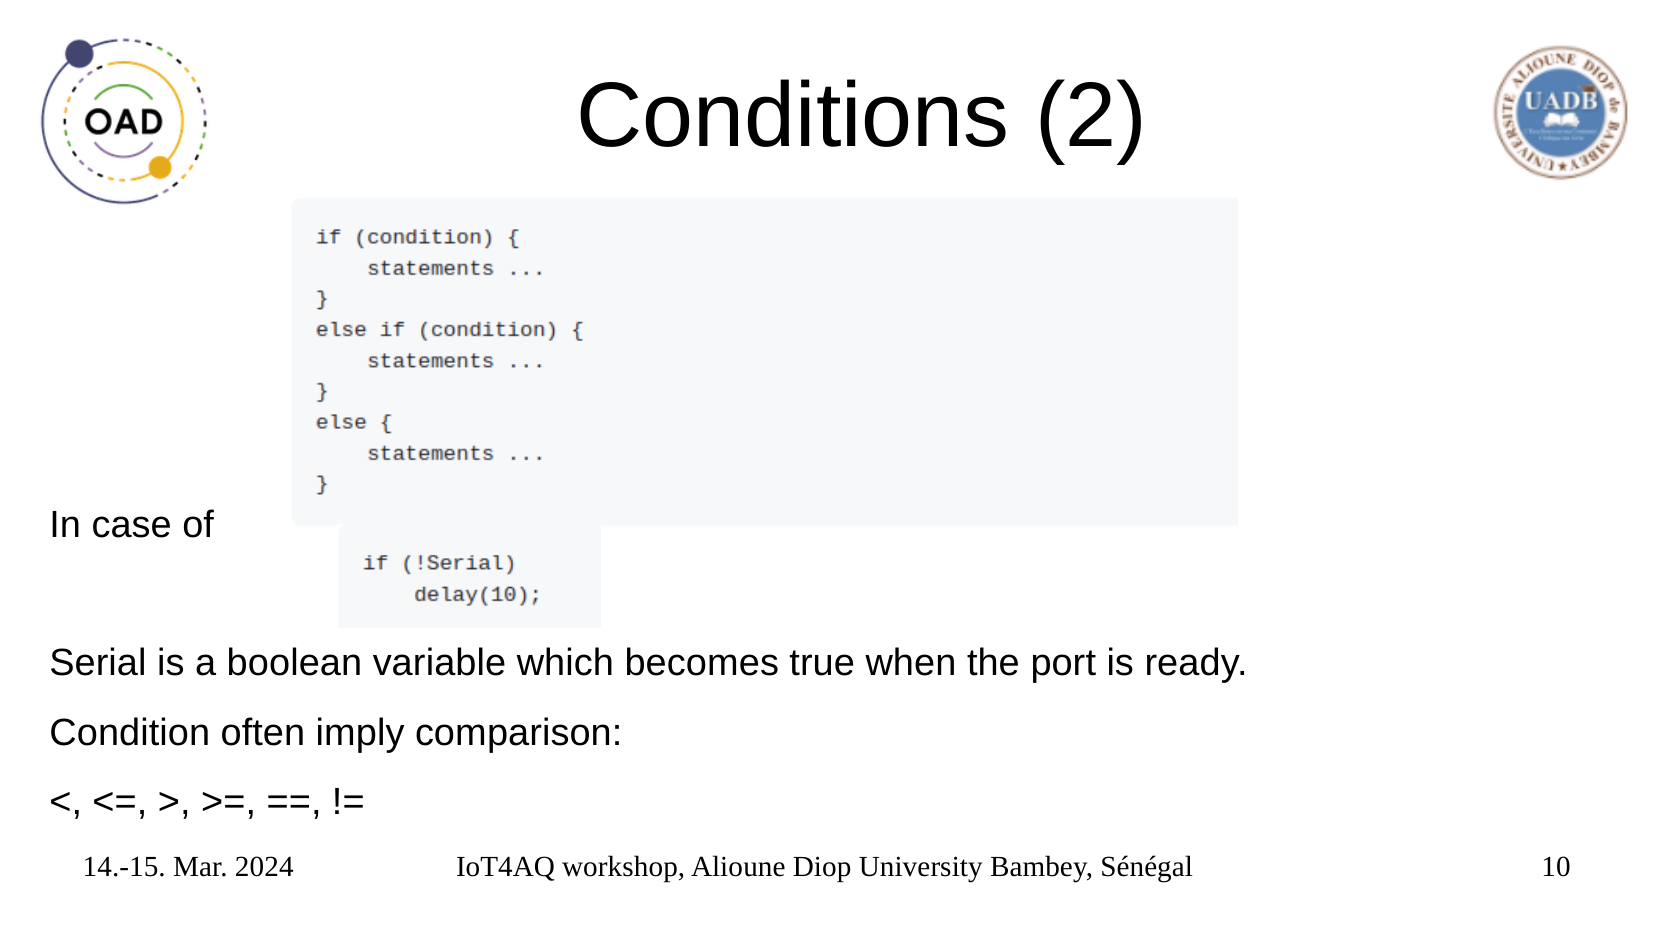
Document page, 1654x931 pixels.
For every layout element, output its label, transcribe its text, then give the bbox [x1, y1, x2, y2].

picture [1482, 37, 1641, 188]
picture [259, 192, 1238, 629]
picture [0, 24, 242, 225]
title Conditions (2) [278, 37, 1446, 193]
list In case of Serial is a boolean variable which becomes true when the port is ready. Condition often imply comparison: <, <=, >, >=, ==, != [49, 225, 1538, 826]
